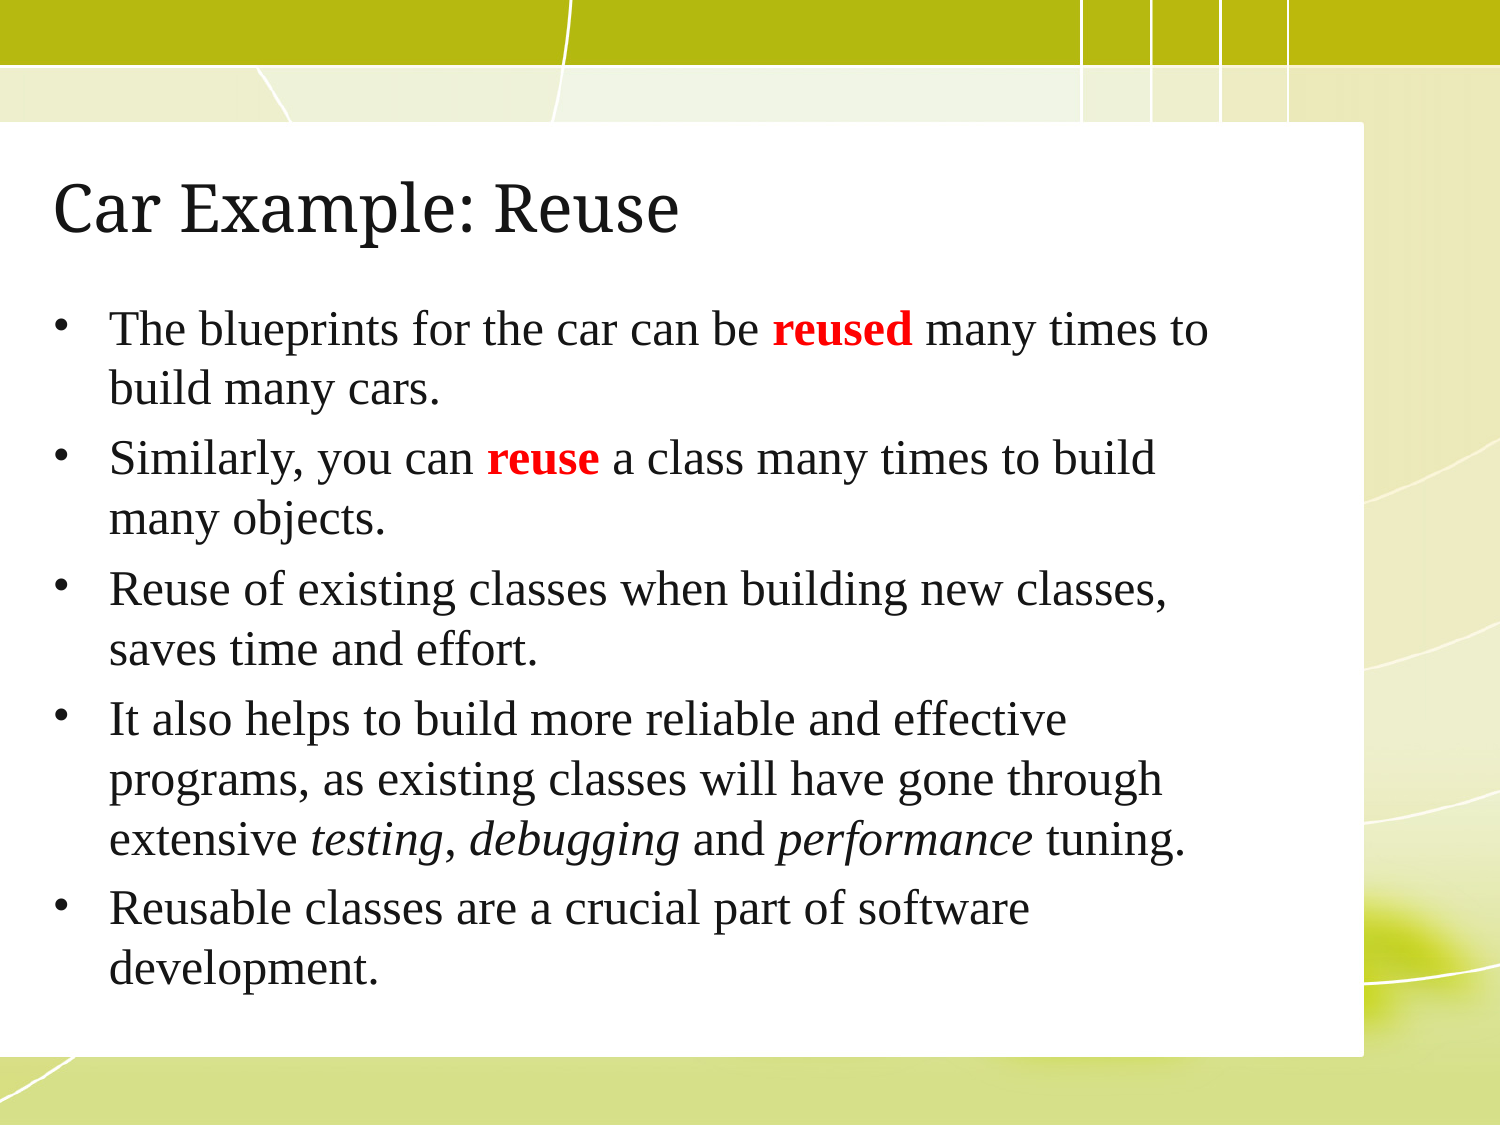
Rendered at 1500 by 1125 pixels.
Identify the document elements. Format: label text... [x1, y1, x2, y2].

picture [0, 0, 1500, 1125]
title Car Example: Reuse [37, 137, 1288, 275]
list The blueprints for the car can be reused many times to build many cars. Similarly, you can reuse a class many times to build many objects. Reuse of existing classes when building new classes, saves time and effort. It also helps to build more reliable and effective programs, as existing classes will have gone through extensive testing, debugging and performance tuning. Reusable classes are a crucial part of software development. [37, 287, 1288, 1025]
